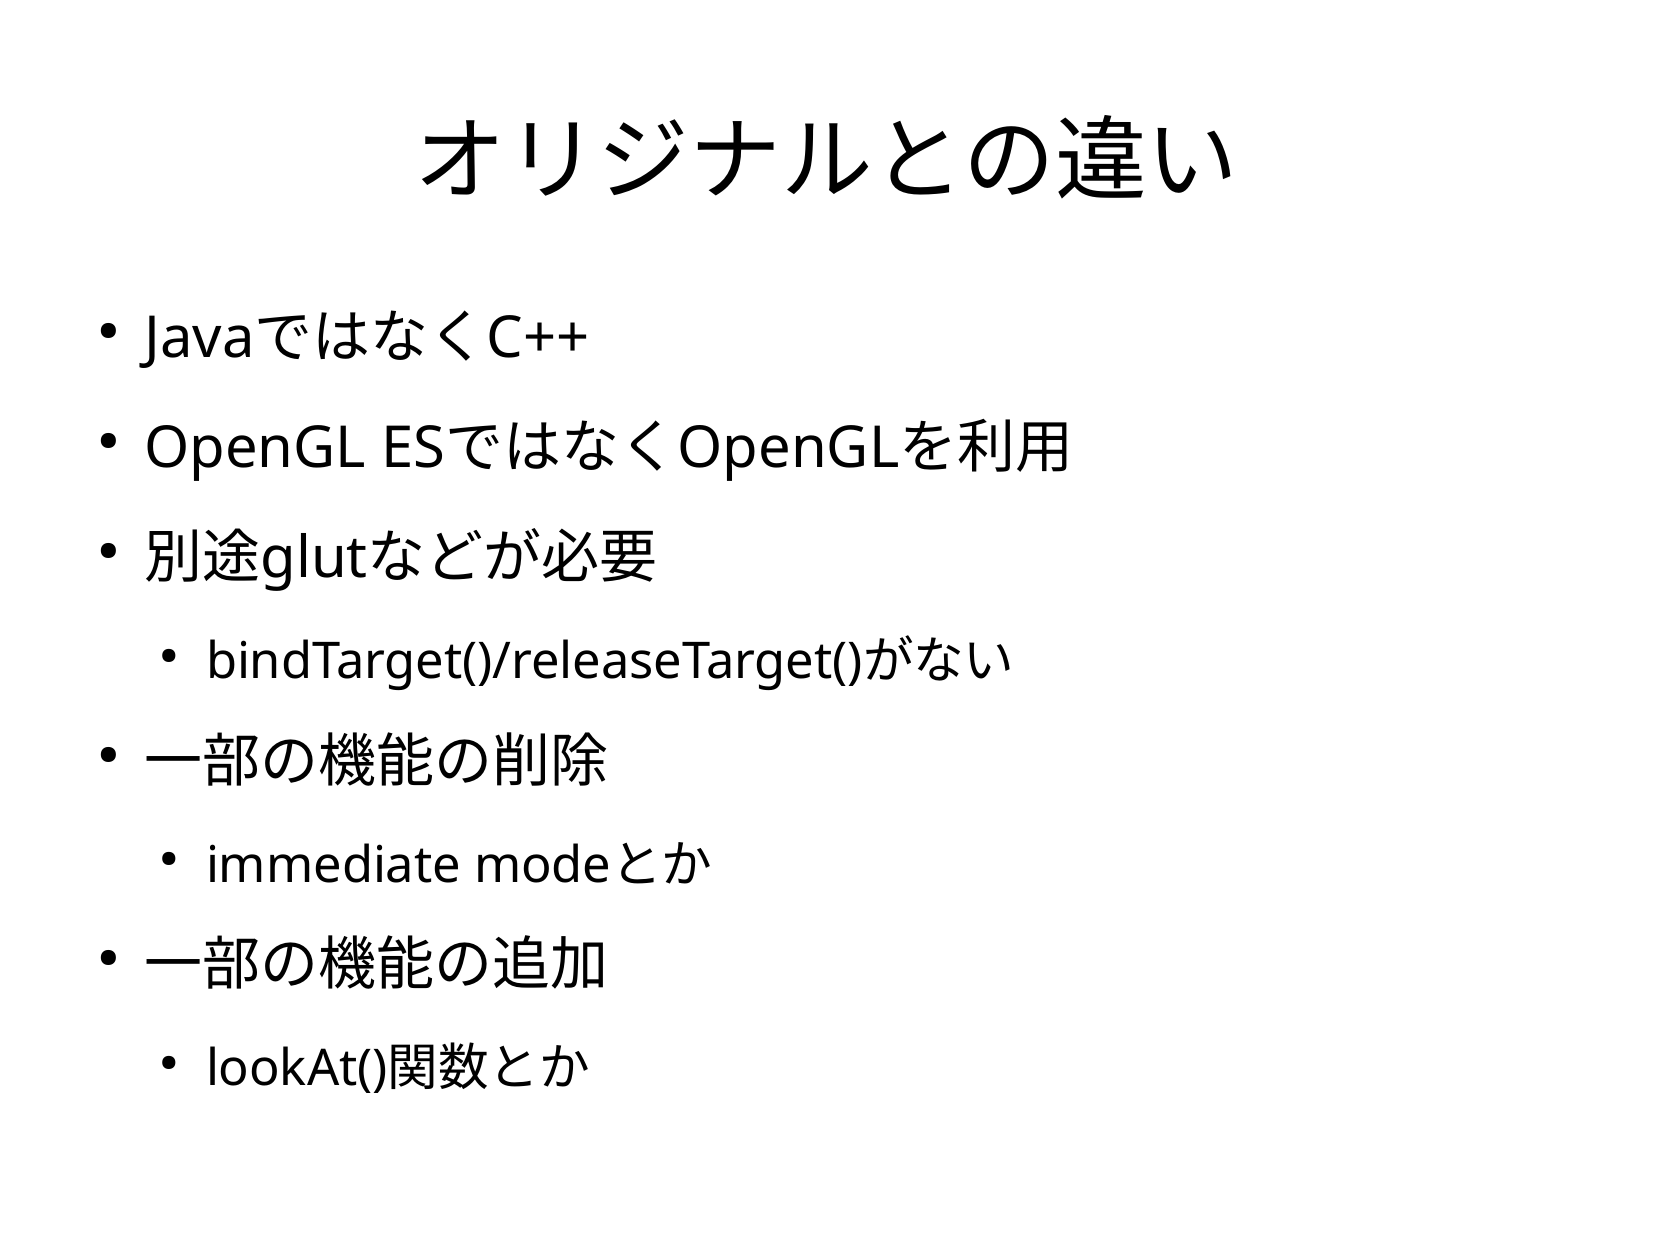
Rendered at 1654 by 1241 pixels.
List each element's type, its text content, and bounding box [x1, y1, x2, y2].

title オリジナルとの違い [82, 56, 1571, 250]
list JavaではなくC++ OpenGL ESではなくOpenGLを利用 別途glutなどが必要 bindTarget()/releaseTarget()がない 一部の機能の削除 immediate modeとか 一部の機能の追加 lookAt()関数とか [82, 290, 1571, 1109]
